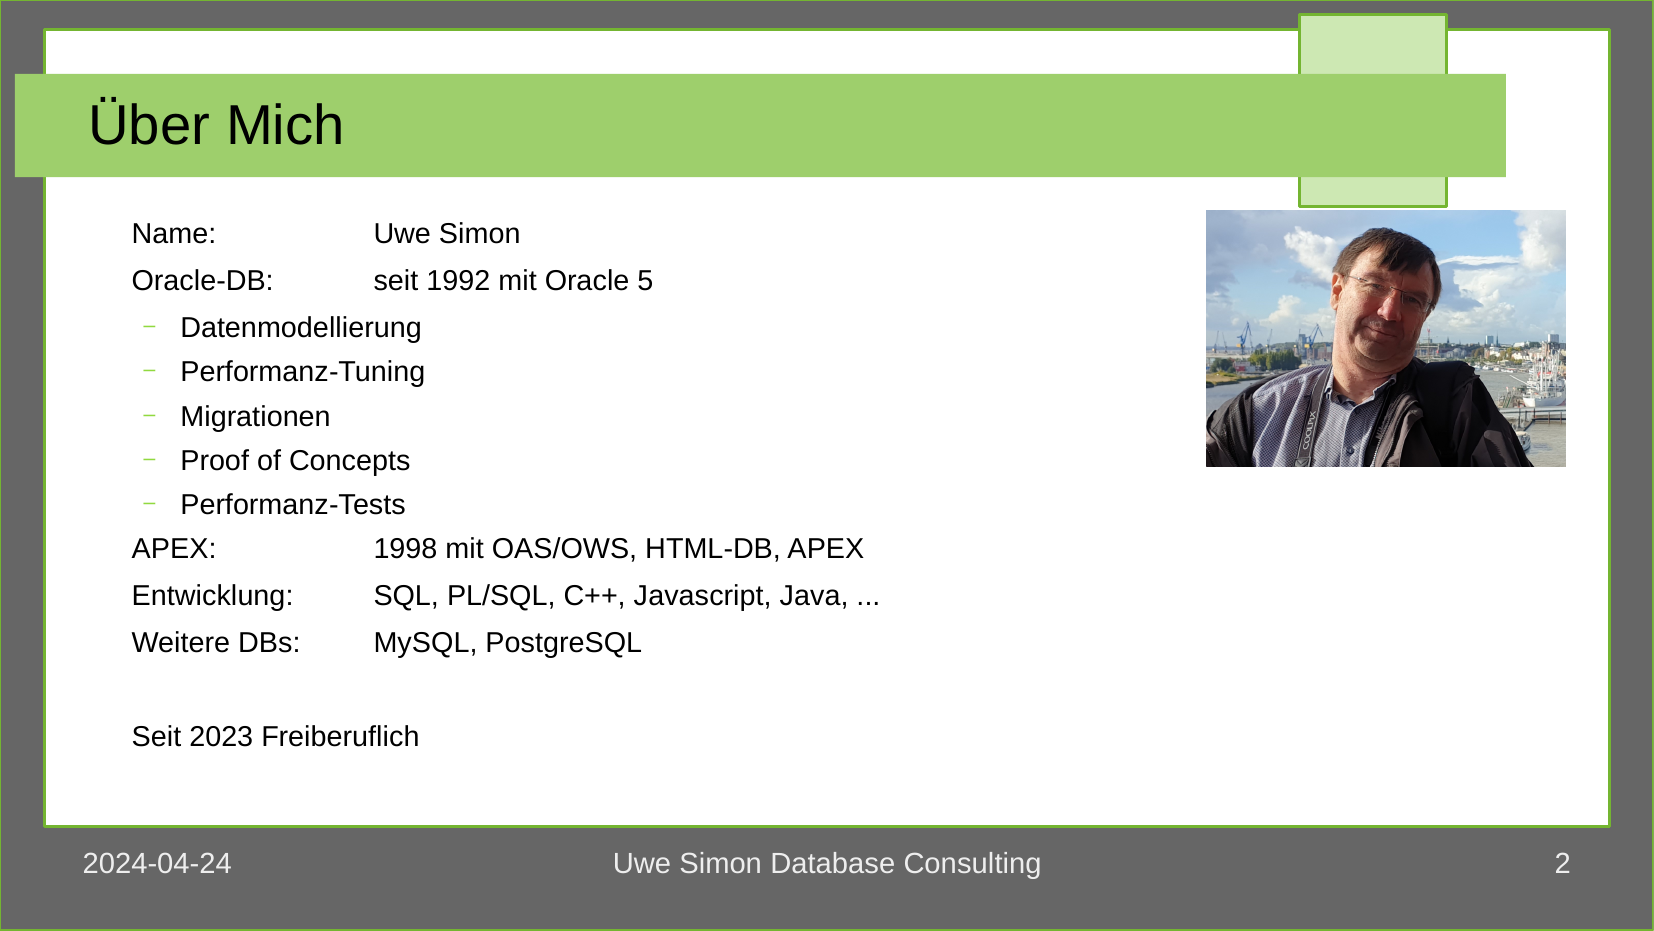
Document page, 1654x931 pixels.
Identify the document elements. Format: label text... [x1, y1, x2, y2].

picture [1206, 210, 1566, 467]
title Über Mich [88, 73, 1506, 178]
list Name: Uwe Simon Oracle-DB: seit 1992 mit Oracle 5 Datenmodellierung Performanz-Tuning Migrationen Proof of Concepts Performanz-Tests APEX: 1998 mit OAS/OWS, HTML-DB, APEX Entwicklung: SQL, PL/SQL, C++, Javascript, Java, ... Weitere DBs: MySQL, PostgreSQL Seit 2023 Freiberuflich [82, 217, 1571, 758]
